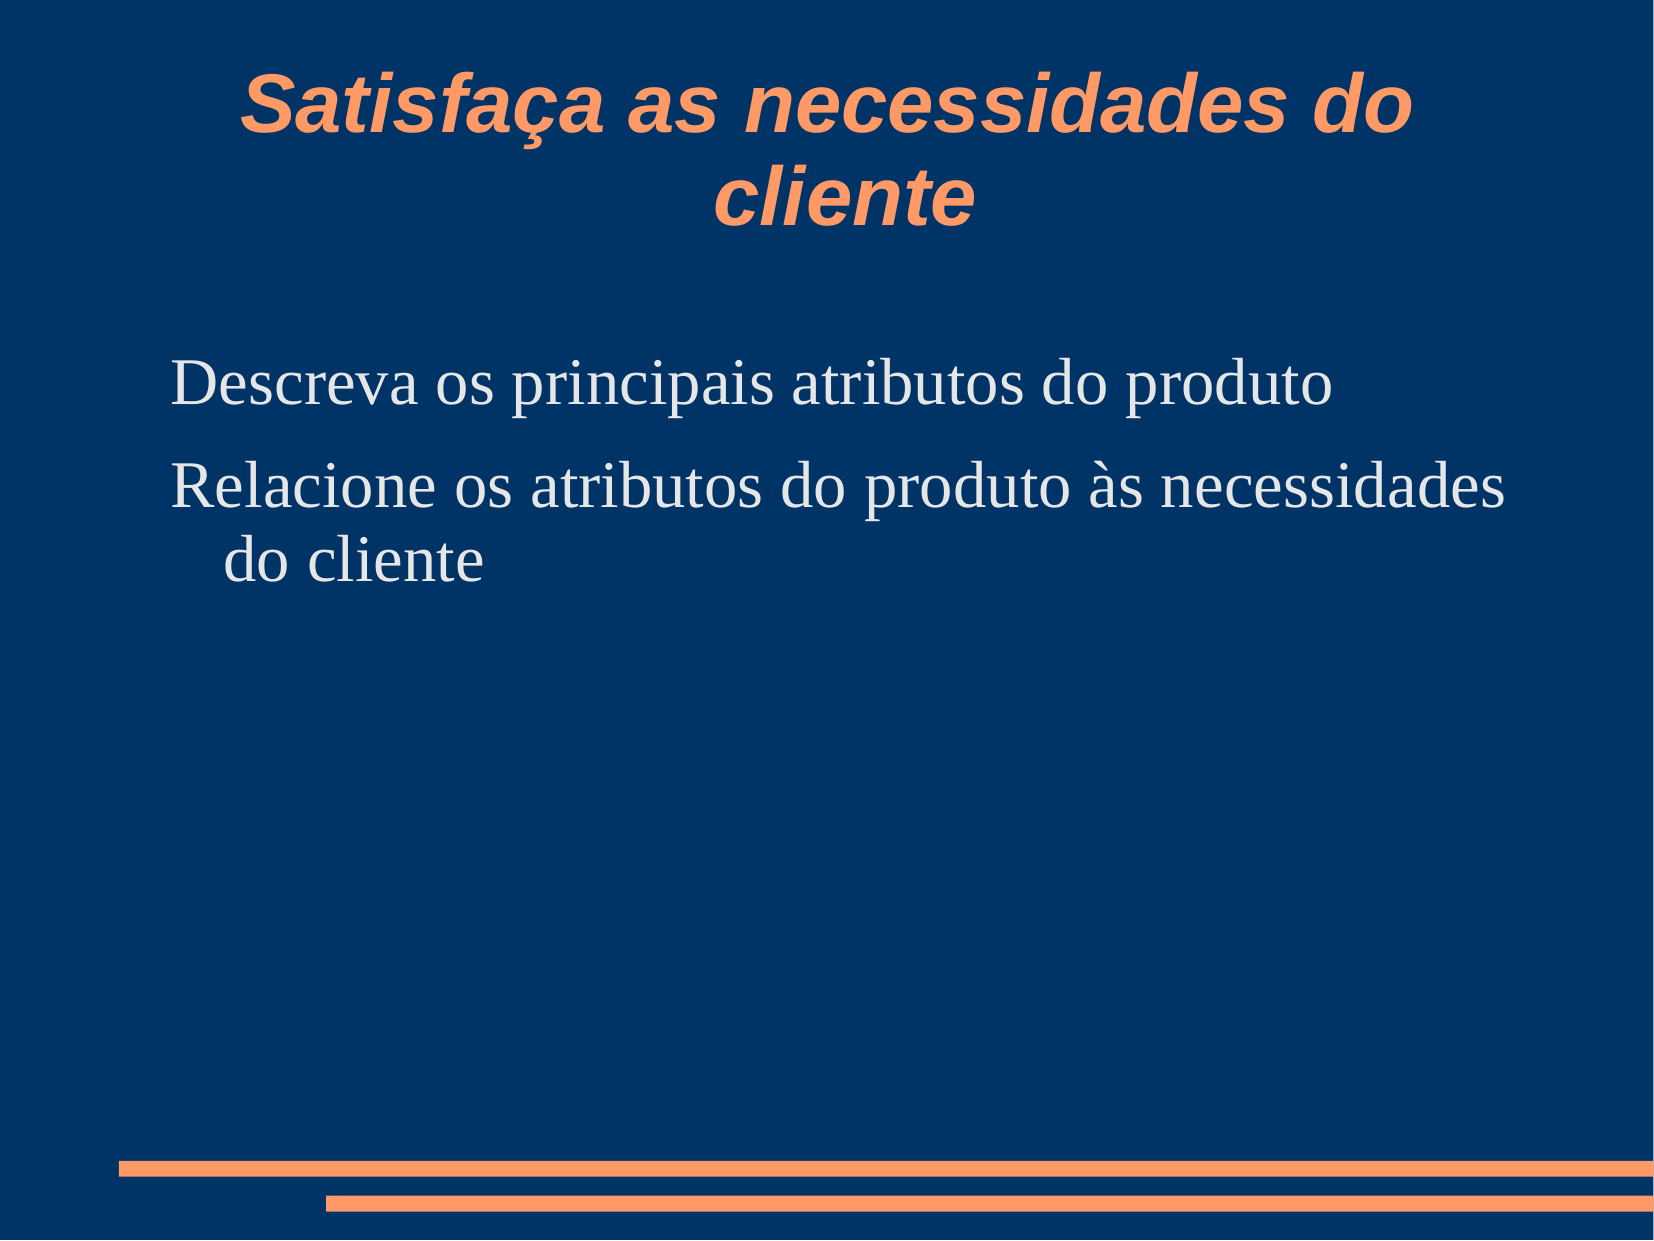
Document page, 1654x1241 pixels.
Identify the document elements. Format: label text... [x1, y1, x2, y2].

title Satisfaça as necessidades do cliente [121, 42, 1534, 258]
list Descreva os principais atributos do produto Relacione os atributos do produto às necessidades do cliente [152, 344, 1534, 1127]
